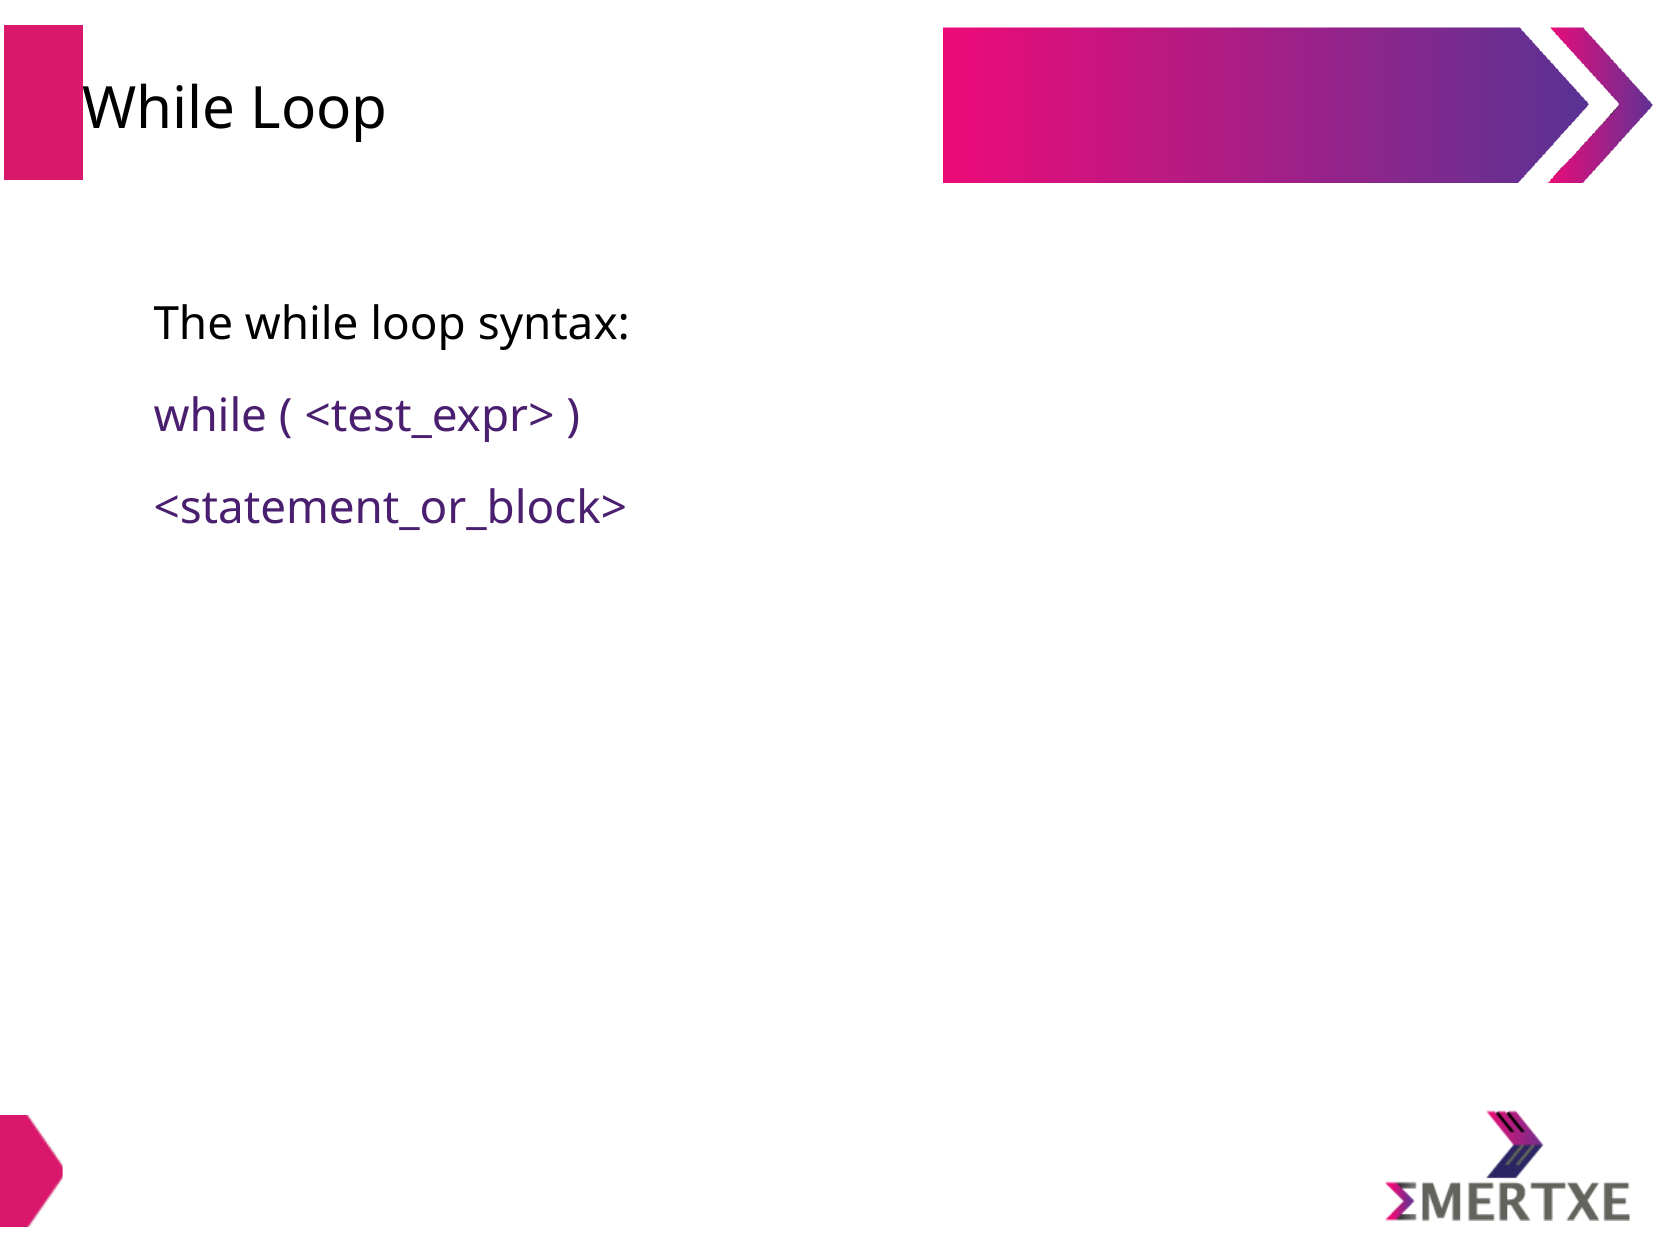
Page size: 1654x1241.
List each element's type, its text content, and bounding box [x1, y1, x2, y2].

title While Loop [82, 2, 1571, 210]
picture [1571, 27, 1653, 183]
picture [1385, 1107, 1631, 1221]
list The while loop syntax: while ( <test_expr> ) <statement_or_block> [82, 290, 1571, 1010]
